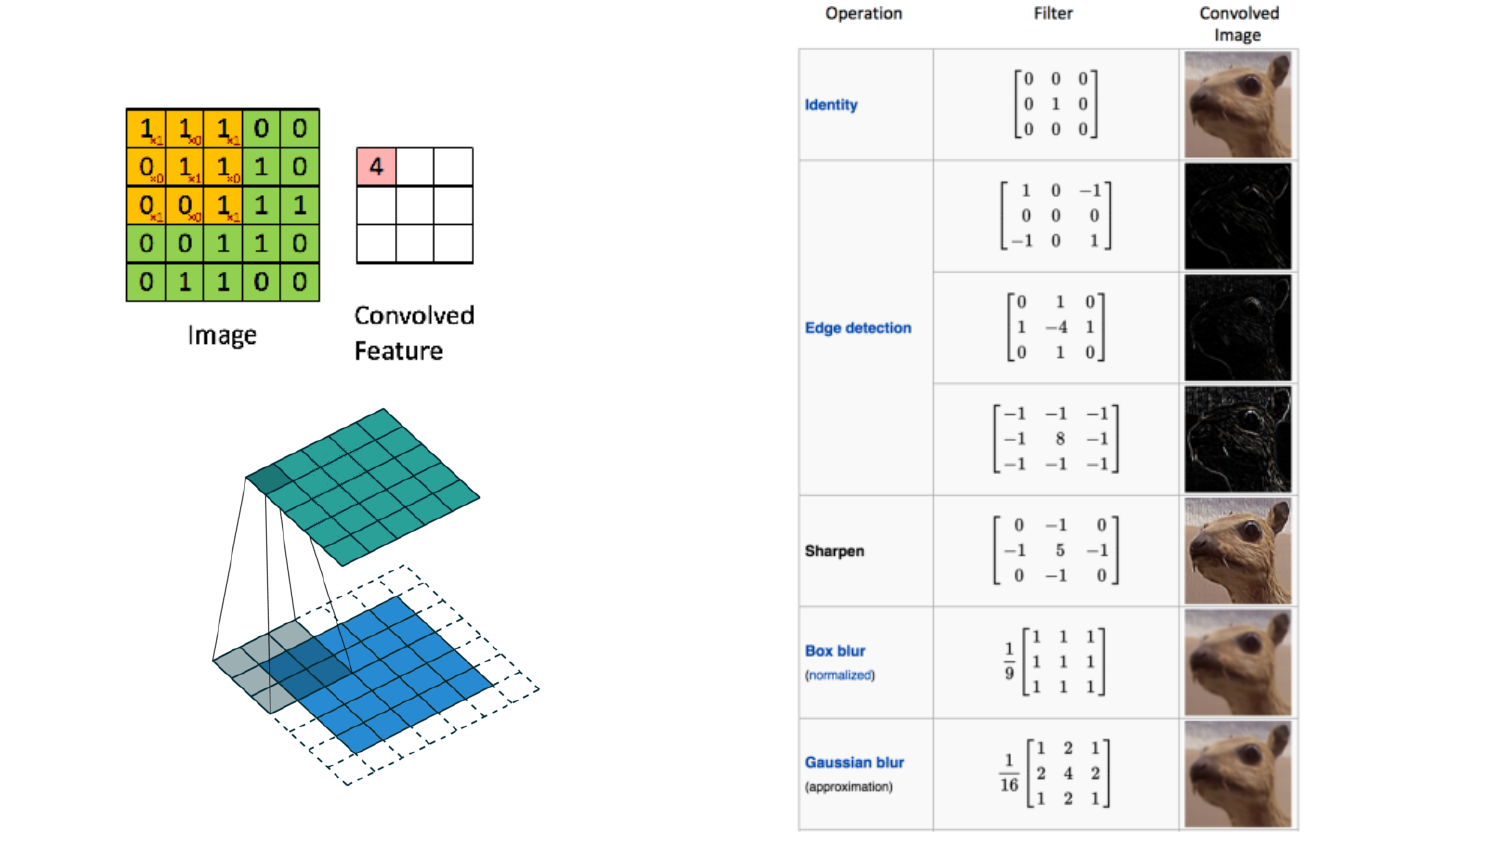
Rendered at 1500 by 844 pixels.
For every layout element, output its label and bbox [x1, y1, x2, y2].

picture [192, 388, 559, 805]
picture [789, 0, 1312, 844]
picture [90, 72, 510, 379]
